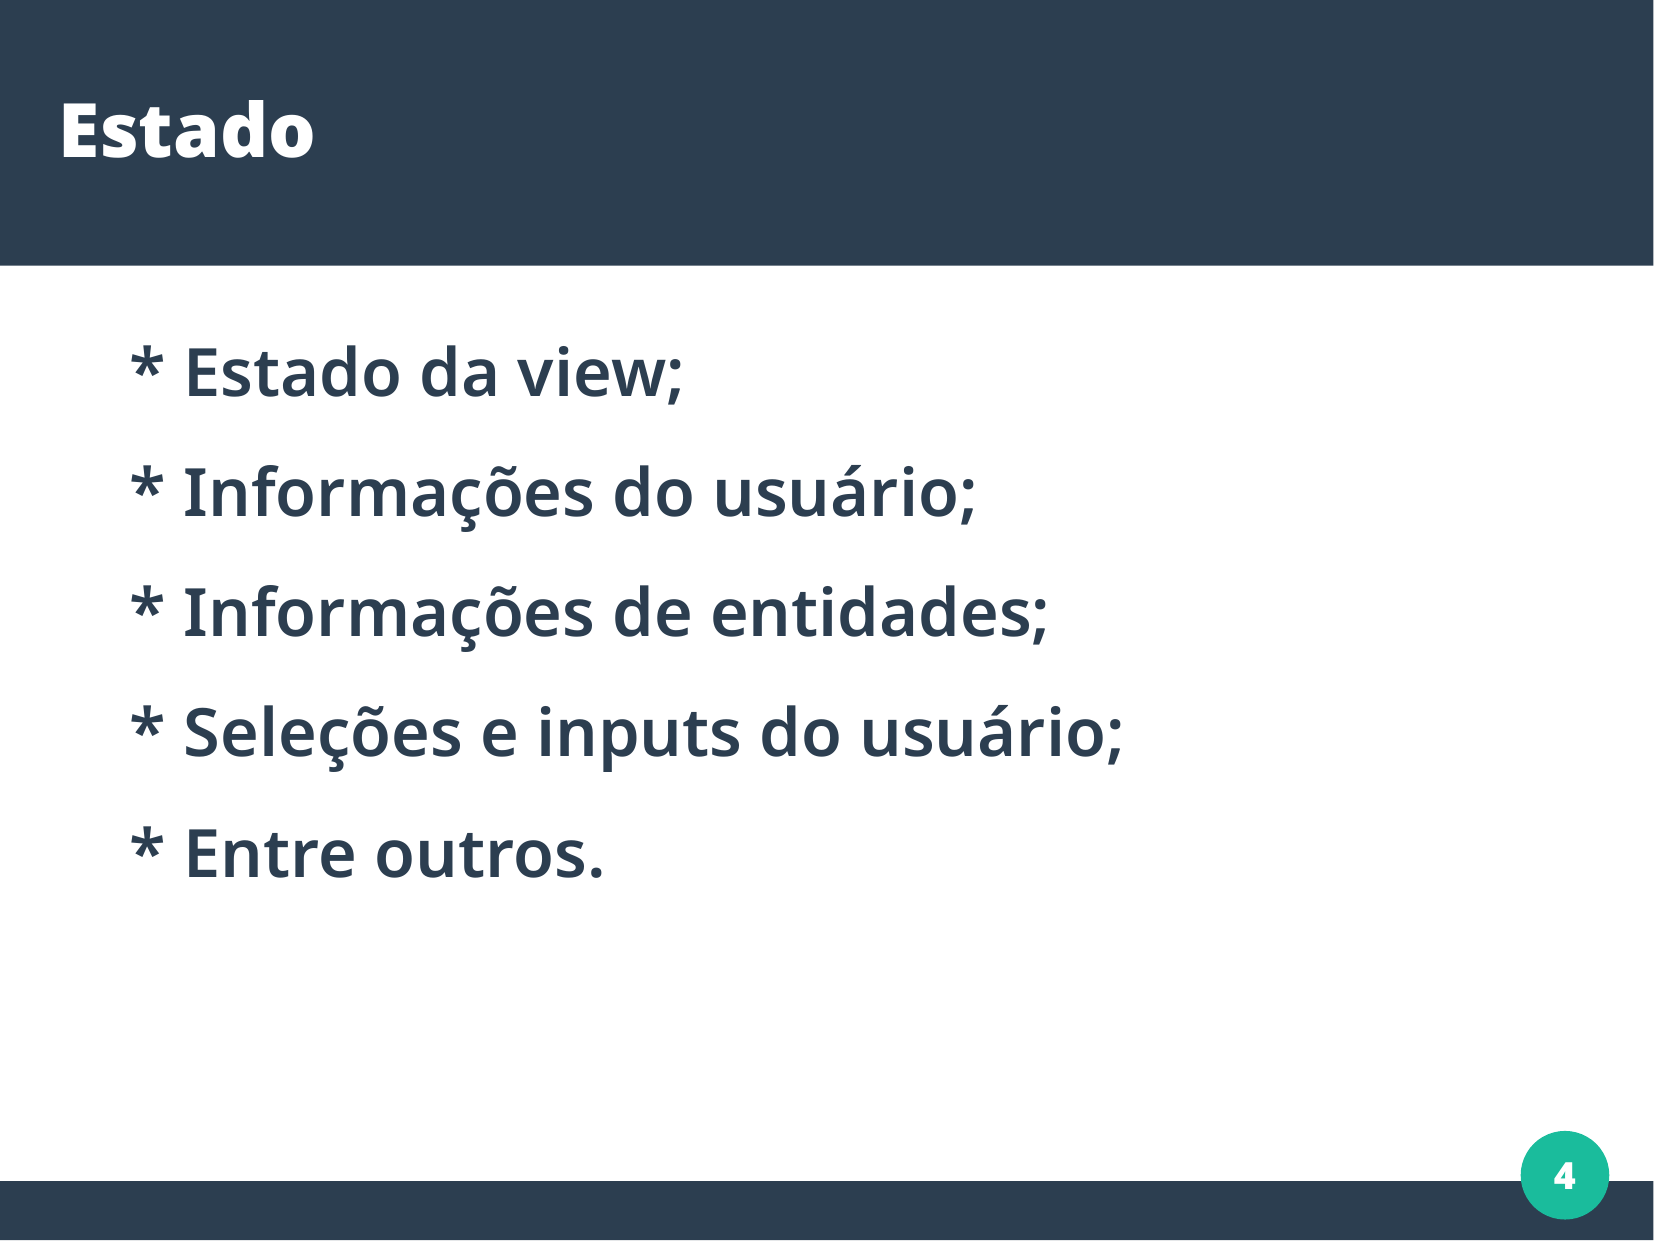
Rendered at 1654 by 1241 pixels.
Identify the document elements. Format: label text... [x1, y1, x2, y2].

list * Estado da view; * Informações do usuário; * Informações de entidades; * Seleções e inputs do usuário; * Entre outros. [59, 324, 1595, 1152]
title Estado [59, 49, 1595, 207]
